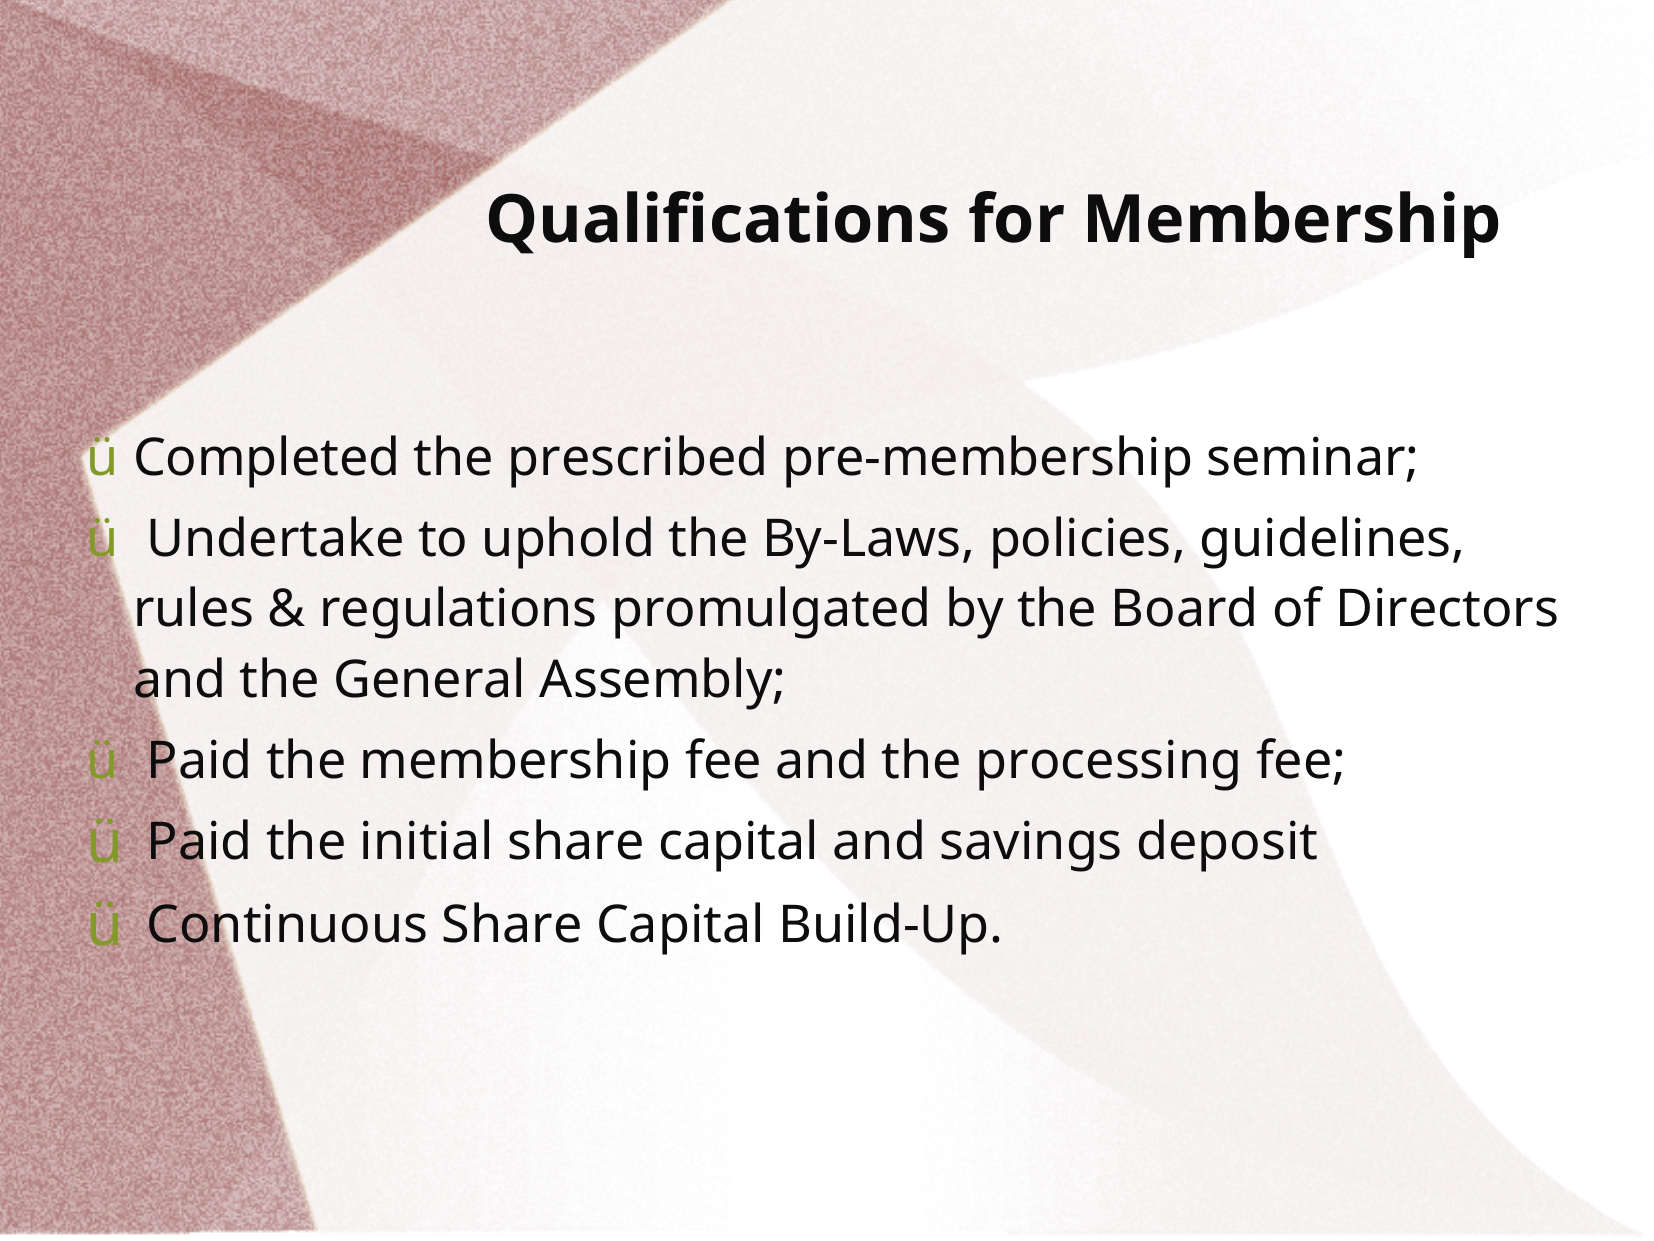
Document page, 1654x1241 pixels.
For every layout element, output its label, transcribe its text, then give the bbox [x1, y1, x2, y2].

list Completed the prescribed pre-membership seminar; Undertake to uphold the By-Laws, policies, guidelines, rules & regulations promulgated by the Board of Directors and the General Assembly; Paid the membership fee and the processing fee; Paid the initial share capital and savings deposit Continuous Share Capital Build-Up. [71, 412, 1576, 957]
title Qualifications for Membership [375, 225, 1613, 301]
picture [0, 0, 1654, 1241]
